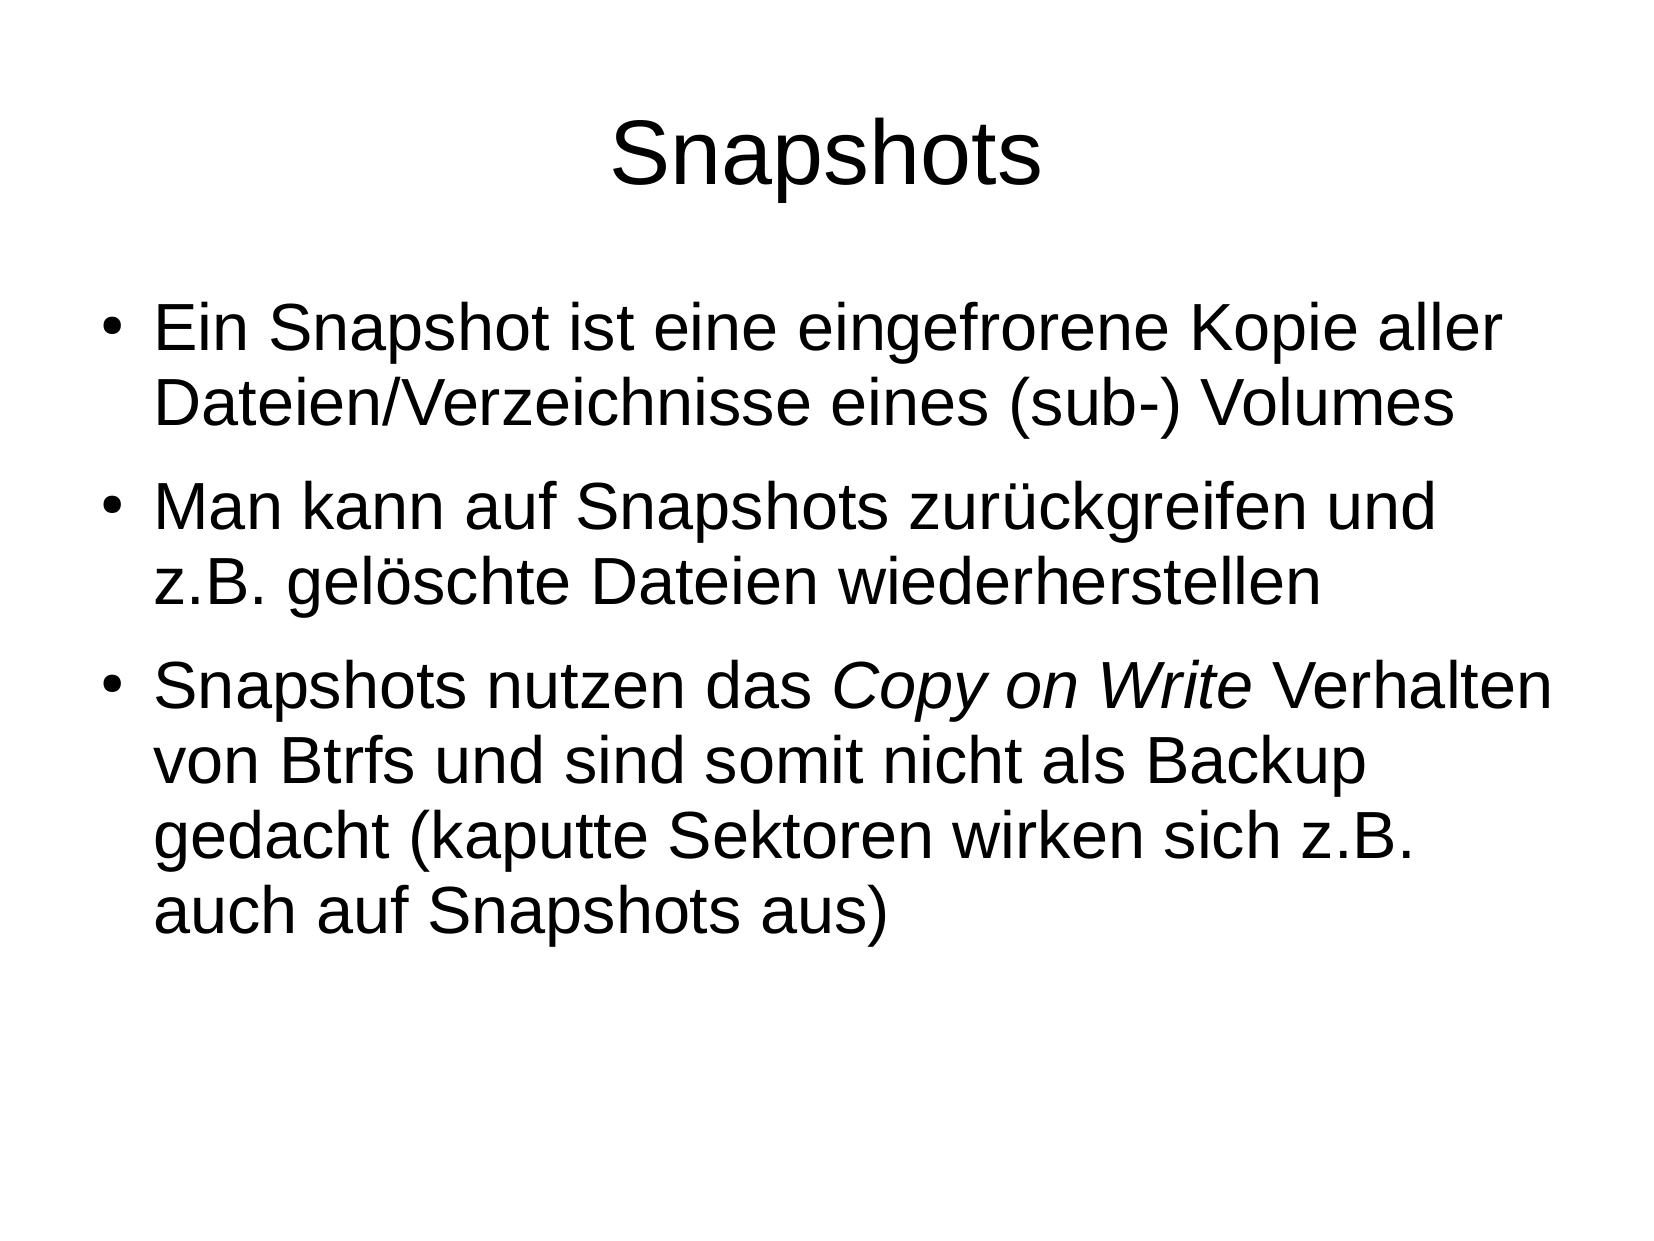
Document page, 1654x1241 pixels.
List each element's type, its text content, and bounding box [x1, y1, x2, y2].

list Ein Snapshot ist eine eingefrorene Kopie aller Dateien/Verzeichnisse eines (sub-) Volumes Man kann auf Snapshots zurückgreifen und z.B. gelöschte Dateien wiederherstellen Snapshots nutzen das Copy on Write Verhalten von Btrfs und sind somit nicht als Backup gedacht (kaputte Sektoren wirken sich z.B. auch auf Snapshots aus) [82, 290, 1571, 1010]
title Snapshots [82, 49, 1571, 257]
